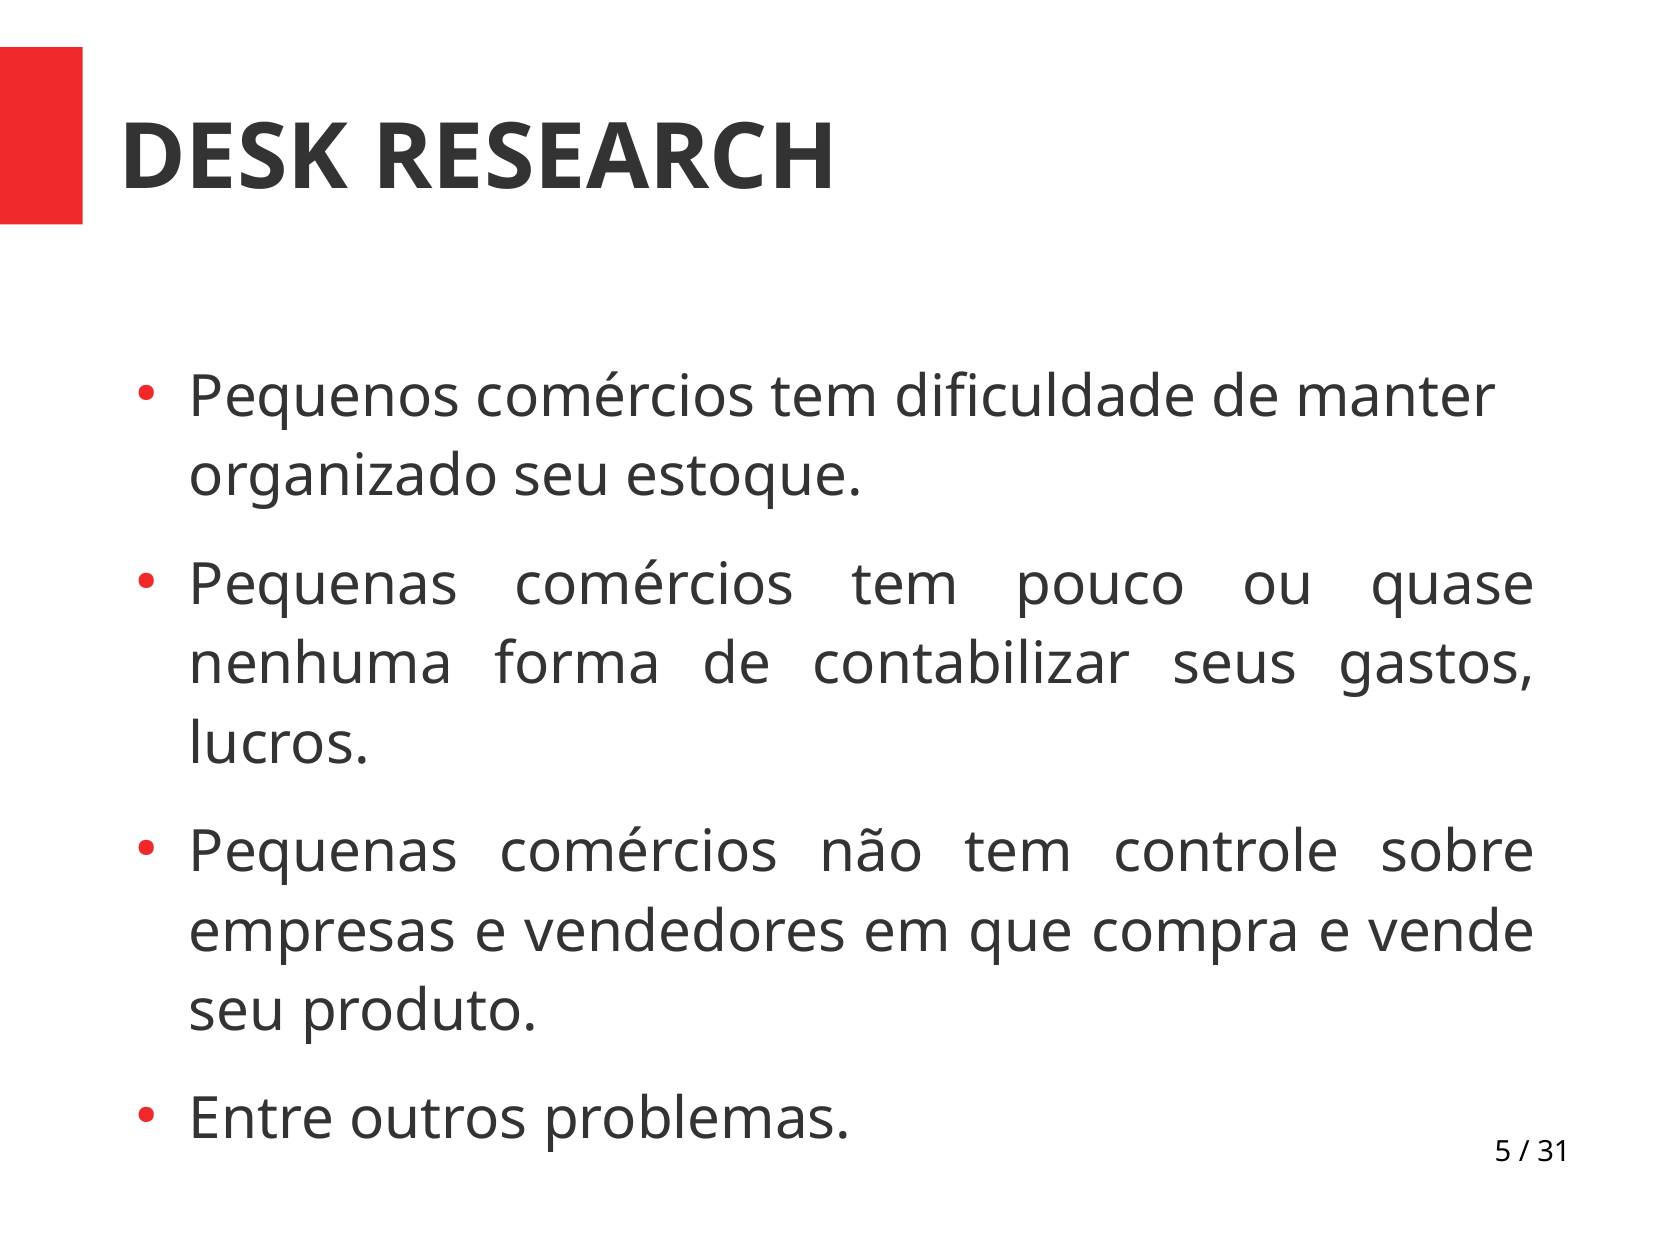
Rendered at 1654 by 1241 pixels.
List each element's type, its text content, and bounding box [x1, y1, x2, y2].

title DESK RESEARCH [118, 49, 1571, 257]
list Pequenos comércios tem dificuldade de manter organizado seu estoque. Pequenas comércios tem pouco ou quase nenhuma forma de contabilizar seus gastos, lucros. Pequenas comércios não tem controle sobre empresas e vendedores em que compra e vende seu produto. Entre outros problemas. [118, 354, 1536, 1074]
